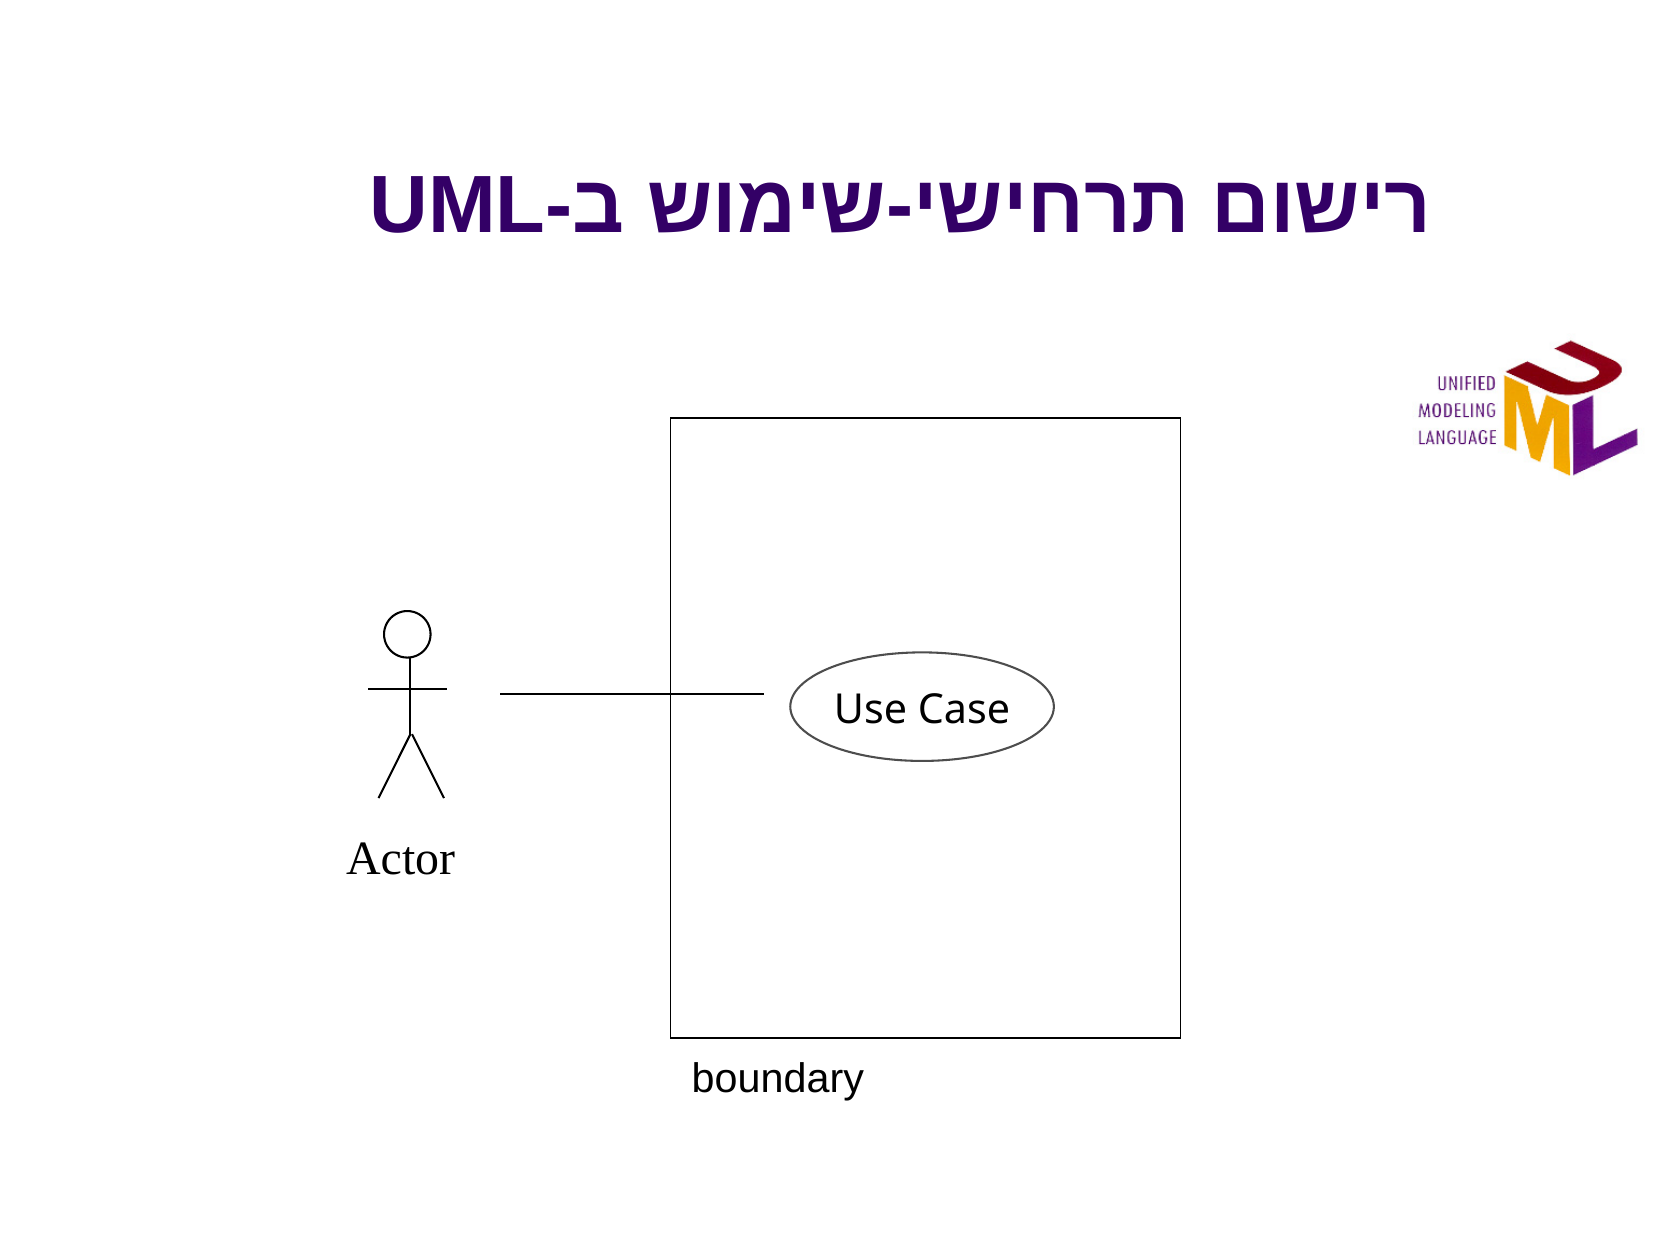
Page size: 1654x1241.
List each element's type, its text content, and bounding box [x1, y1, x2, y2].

text_box Actor [329, 817, 473, 893]
picture [1412, 333, 1654, 484]
title רישום תרחישי-שימוש ב-UML [82, 22, 1447, 257]
text_box Use Case [790, 652, 1054, 761]
text_box boundary [676, 1043, 1068, 1109]
